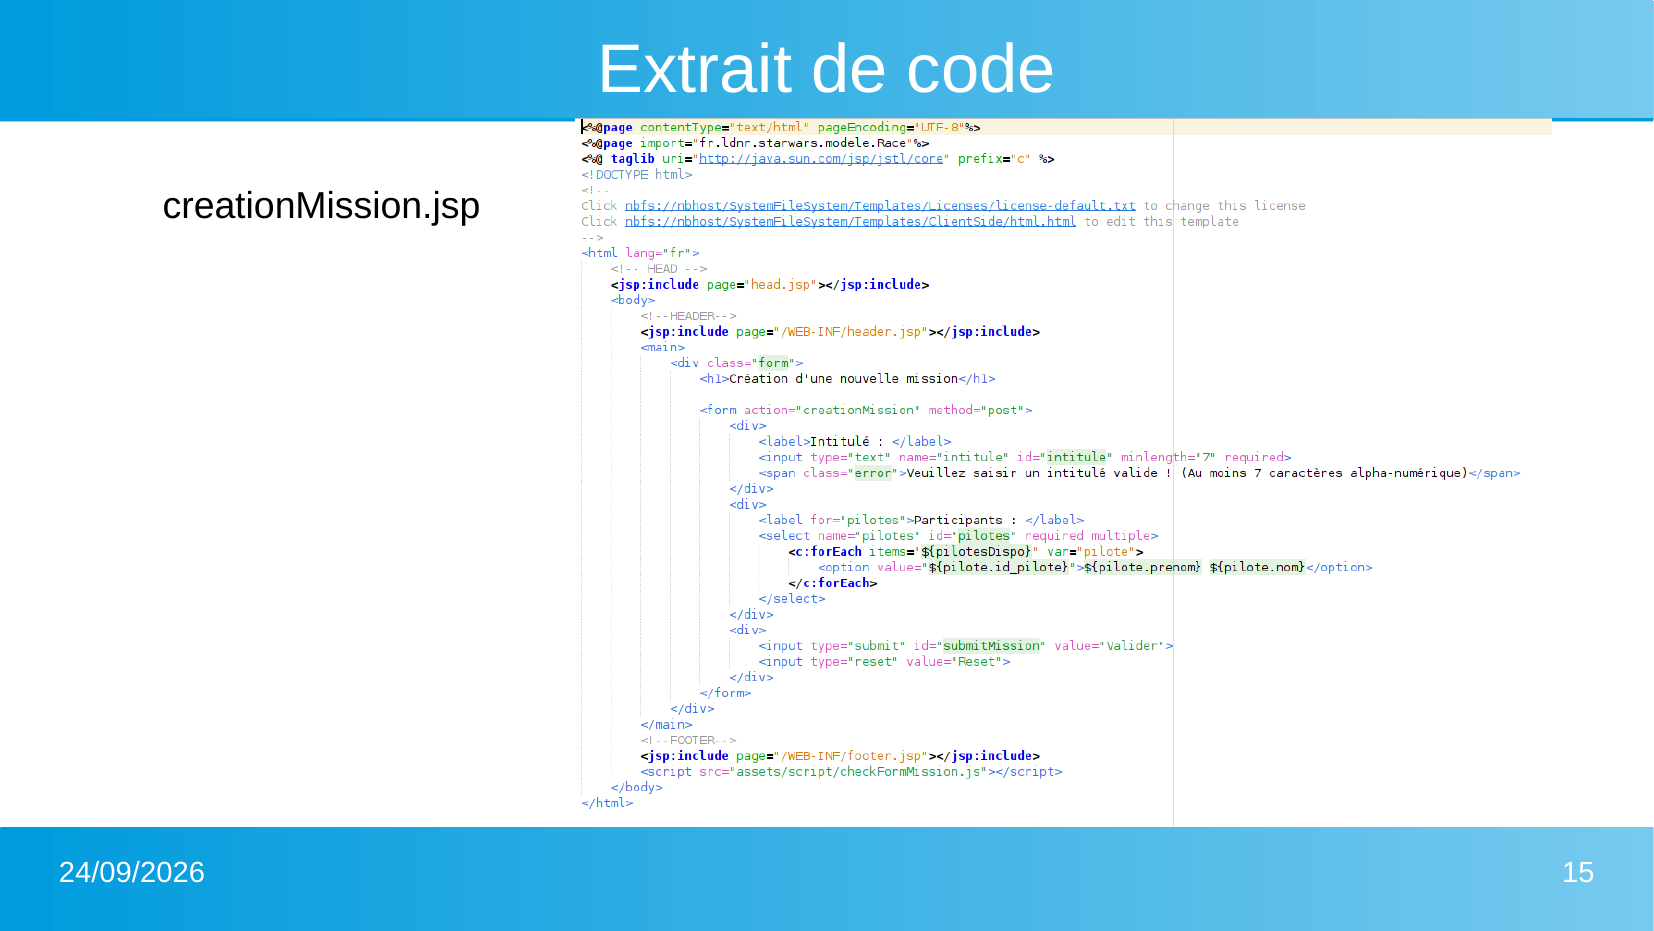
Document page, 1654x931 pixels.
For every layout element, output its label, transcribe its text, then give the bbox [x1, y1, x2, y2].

title Extrait de code [59, 29, 1595, 108]
text_box creationMission.jsp [147, 177, 827, 235]
picture [575, 118, 1552, 827]
